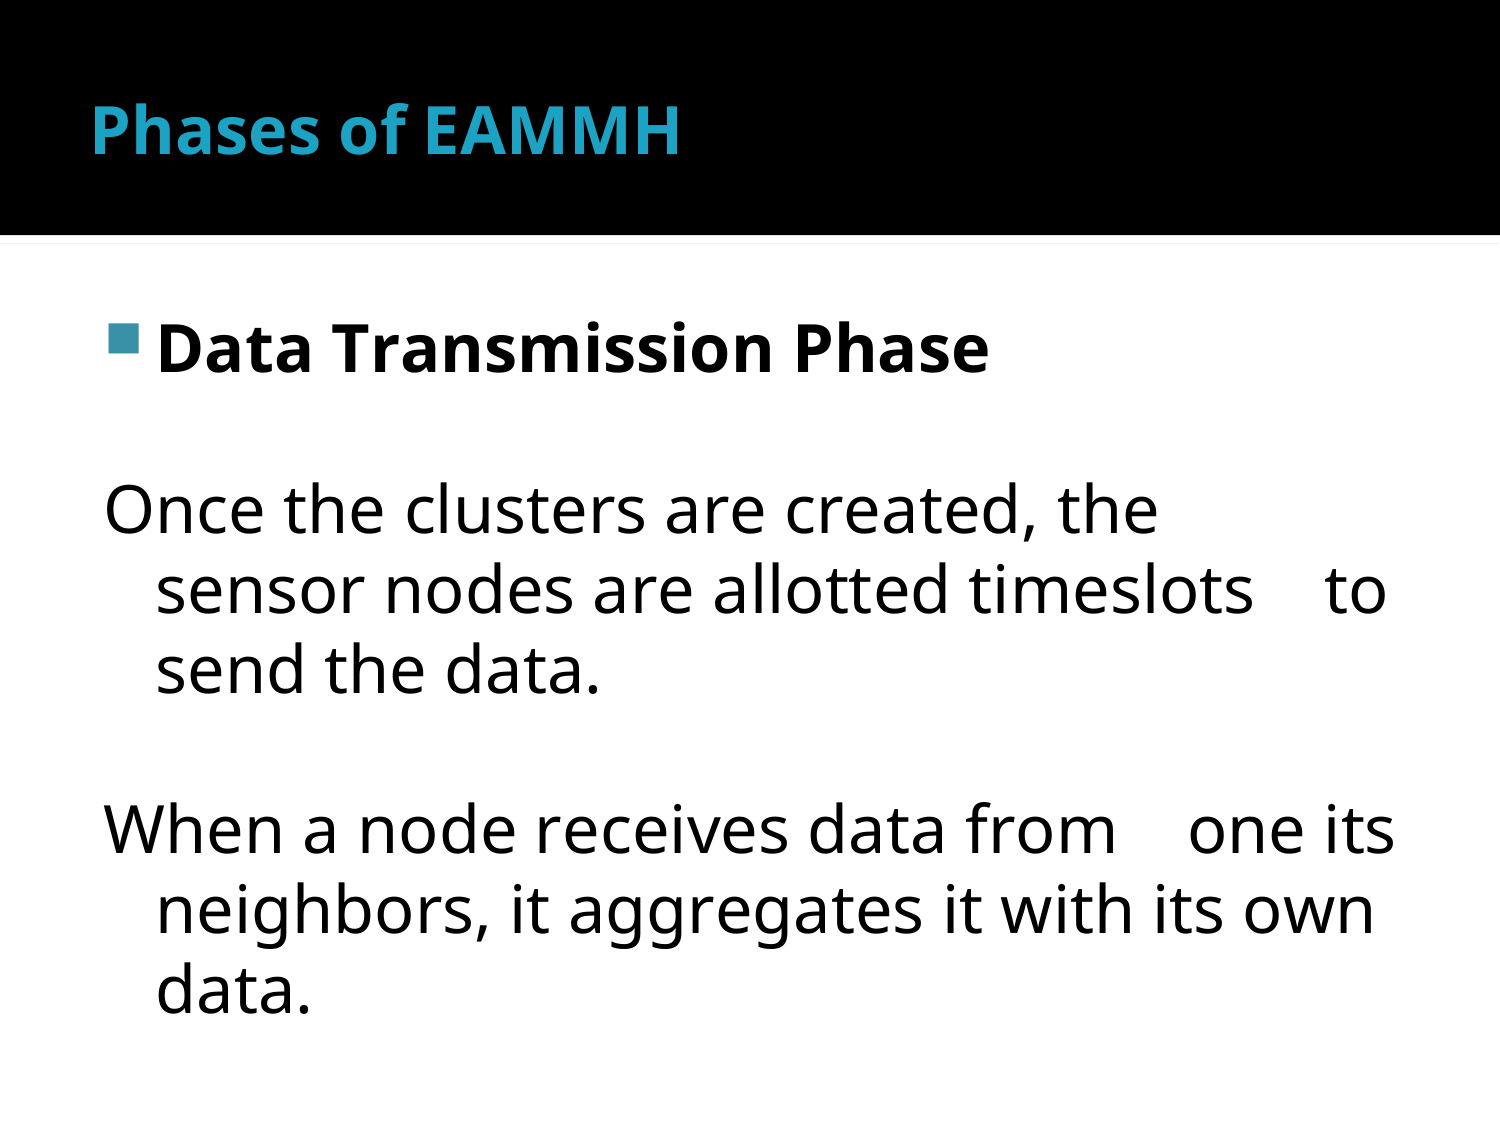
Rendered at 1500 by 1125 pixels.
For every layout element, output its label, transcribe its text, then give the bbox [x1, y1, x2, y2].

title Phases of EAMMH [75, 24, 1426, 231]
list Data Transmission Phase Once the clusters are created, the sensor nodes are allotted timeslots to send the data. When a node receives data from one its neighbors, it aggregates it with its own data. [75, 291, 1426, 1051]
